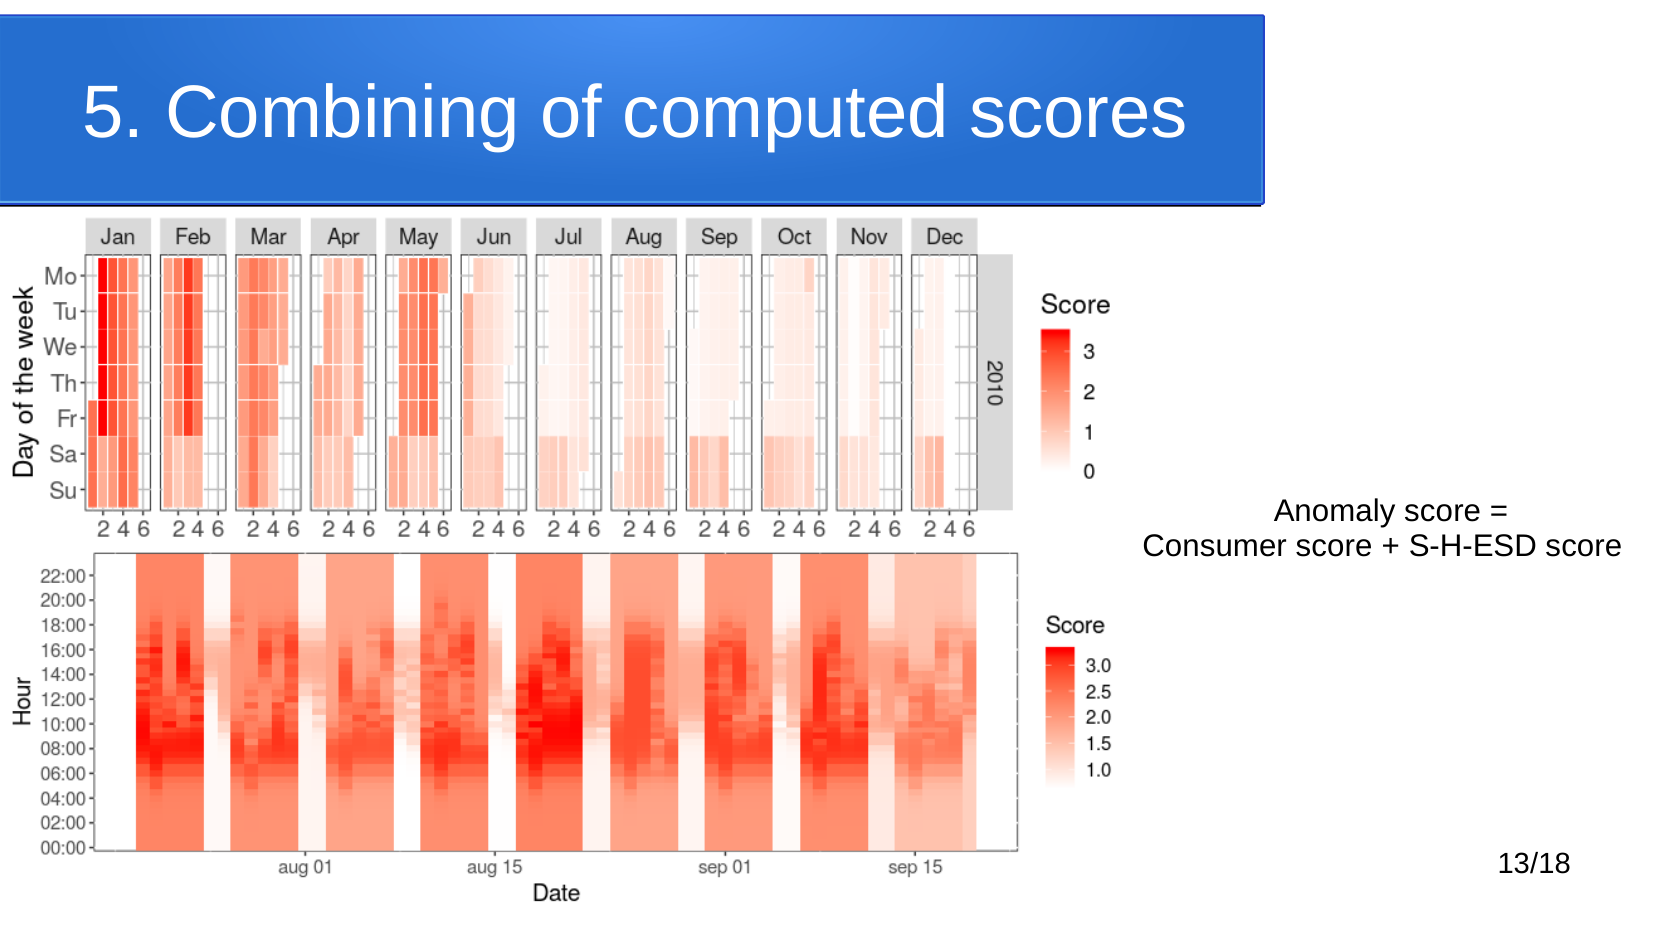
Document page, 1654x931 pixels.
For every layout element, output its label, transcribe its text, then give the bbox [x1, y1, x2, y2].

text_box Anomaly score = Consumer score + S-H-ESD score [1127, 485, 1638, 576]
title 5. Combining of computed scores [82, 29, 1231, 196]
picture [4, 209, 1130, 916]
